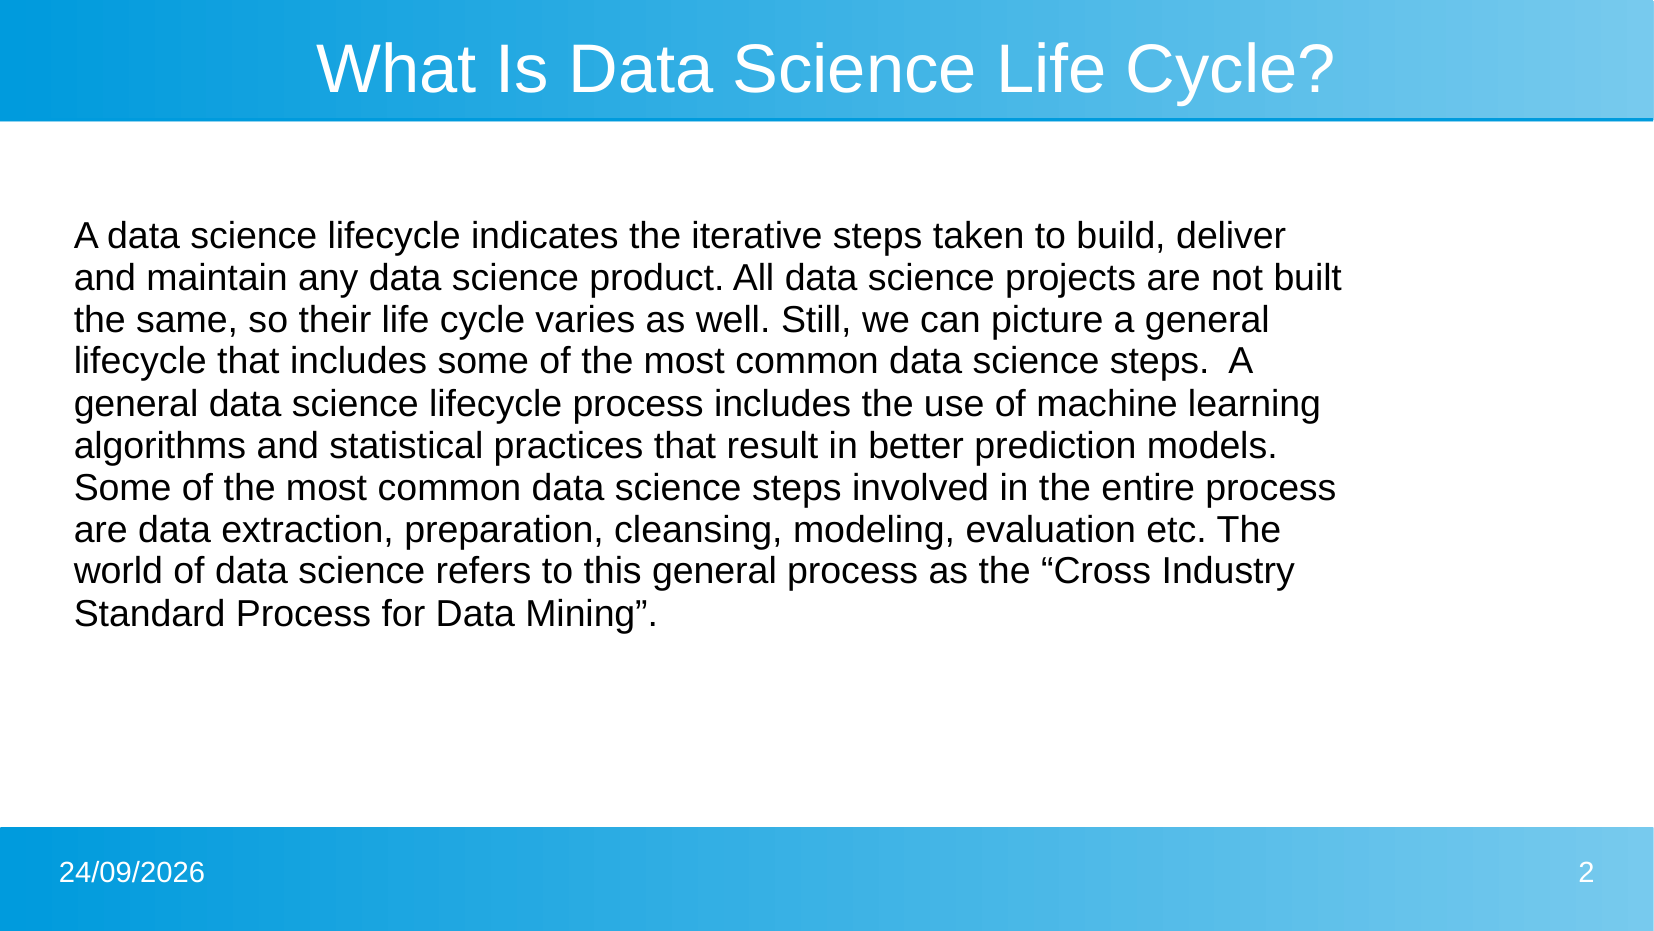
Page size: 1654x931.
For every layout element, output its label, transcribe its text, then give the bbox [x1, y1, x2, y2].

title What Is Data Science Life Cycle? [59, 29, 1595, 108]
text_box A data science lifecycle indicates the iterative steps taken to build, deliver and maintain any data science product. All data science projects are not built the same, so their life cycle varies as well. Still, we can picture a general lifecycle that includes some of the most common data science steps. A general data science lifecycle process includes the use of machine learning algorithms and statistical practices that result in better prediction models. Some of the most common data science steps involved in the entire process are data extraction, preparation, cleansing, modeling, evaluation etc. The world of data science refers to this general process as the “Cross Industry Standard Process for Data Mining”. [59, 206, 1359, 642]
